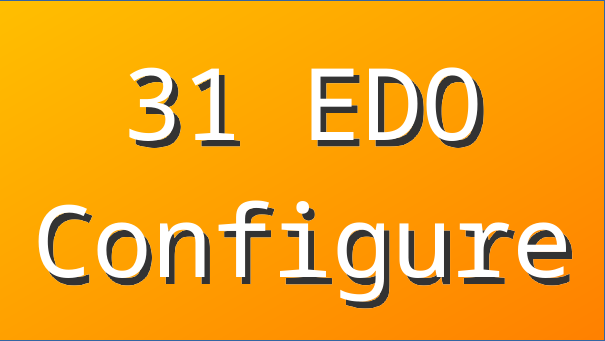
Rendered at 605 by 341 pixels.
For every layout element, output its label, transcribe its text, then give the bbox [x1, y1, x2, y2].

subtitle 31 EDO Configure [0, 0, 605, 341]
